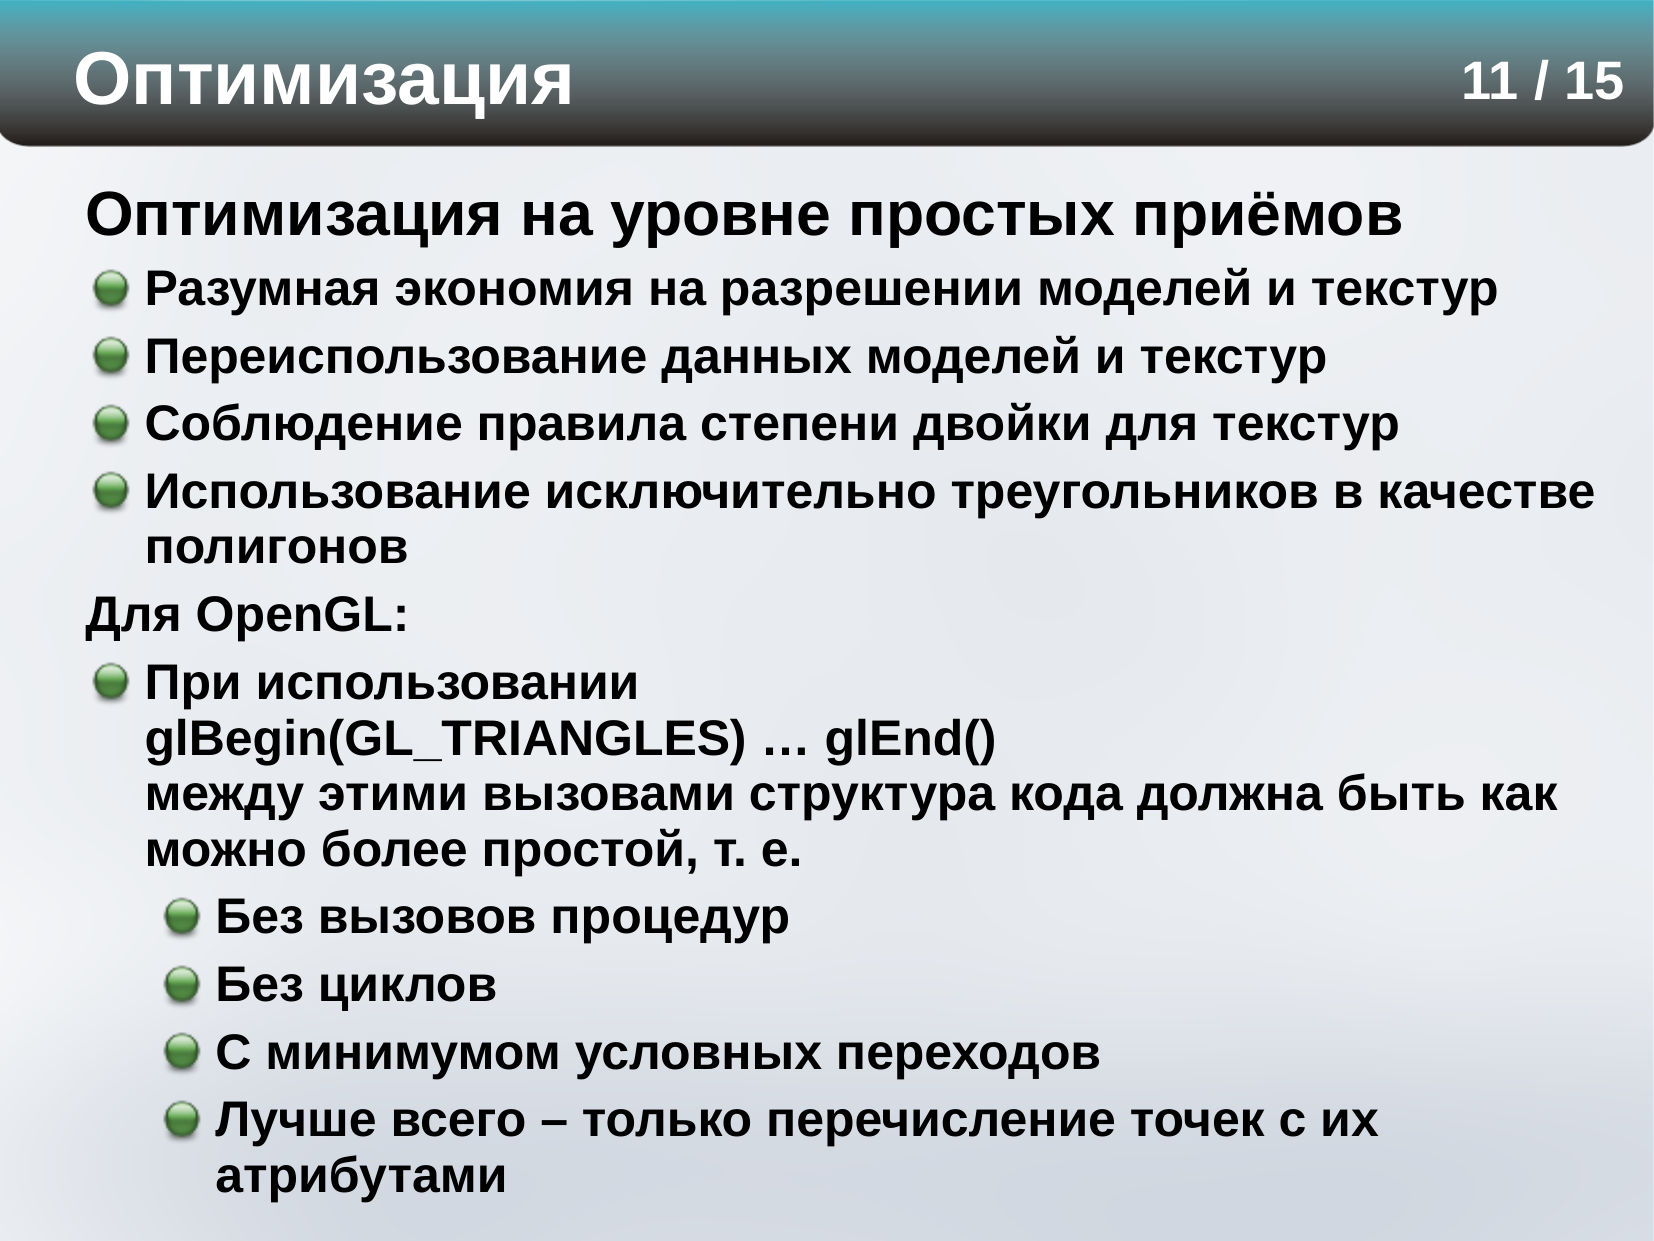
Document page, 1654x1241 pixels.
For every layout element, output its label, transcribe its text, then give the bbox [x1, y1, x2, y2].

text_box <номер> / 15 [1446, 42, 1654, 179]
text_box Оптимизация на уровне простых приёмов Разумная экономия на разрешении моделей и текстур Переиспользование данных моделей и текстур Соблюдение правила степени двойки для текстур Использование исключительно треугольников в качестве полигонов Для OpenGL: При использовании glBegin(GL_TRIANGLES) … glEnd() между этими вызовами структура кода должна быть как можно более простой, т. е. Без вызовов процедур Без циклов С минимумом условных переходов Лучше всего – только перечисление точек с их атрибутами [70, 171, 1625, 1211]
picture [0, 0, 1654, 1241]
text_box Оптимизация [59, 29, 1359, 129]
